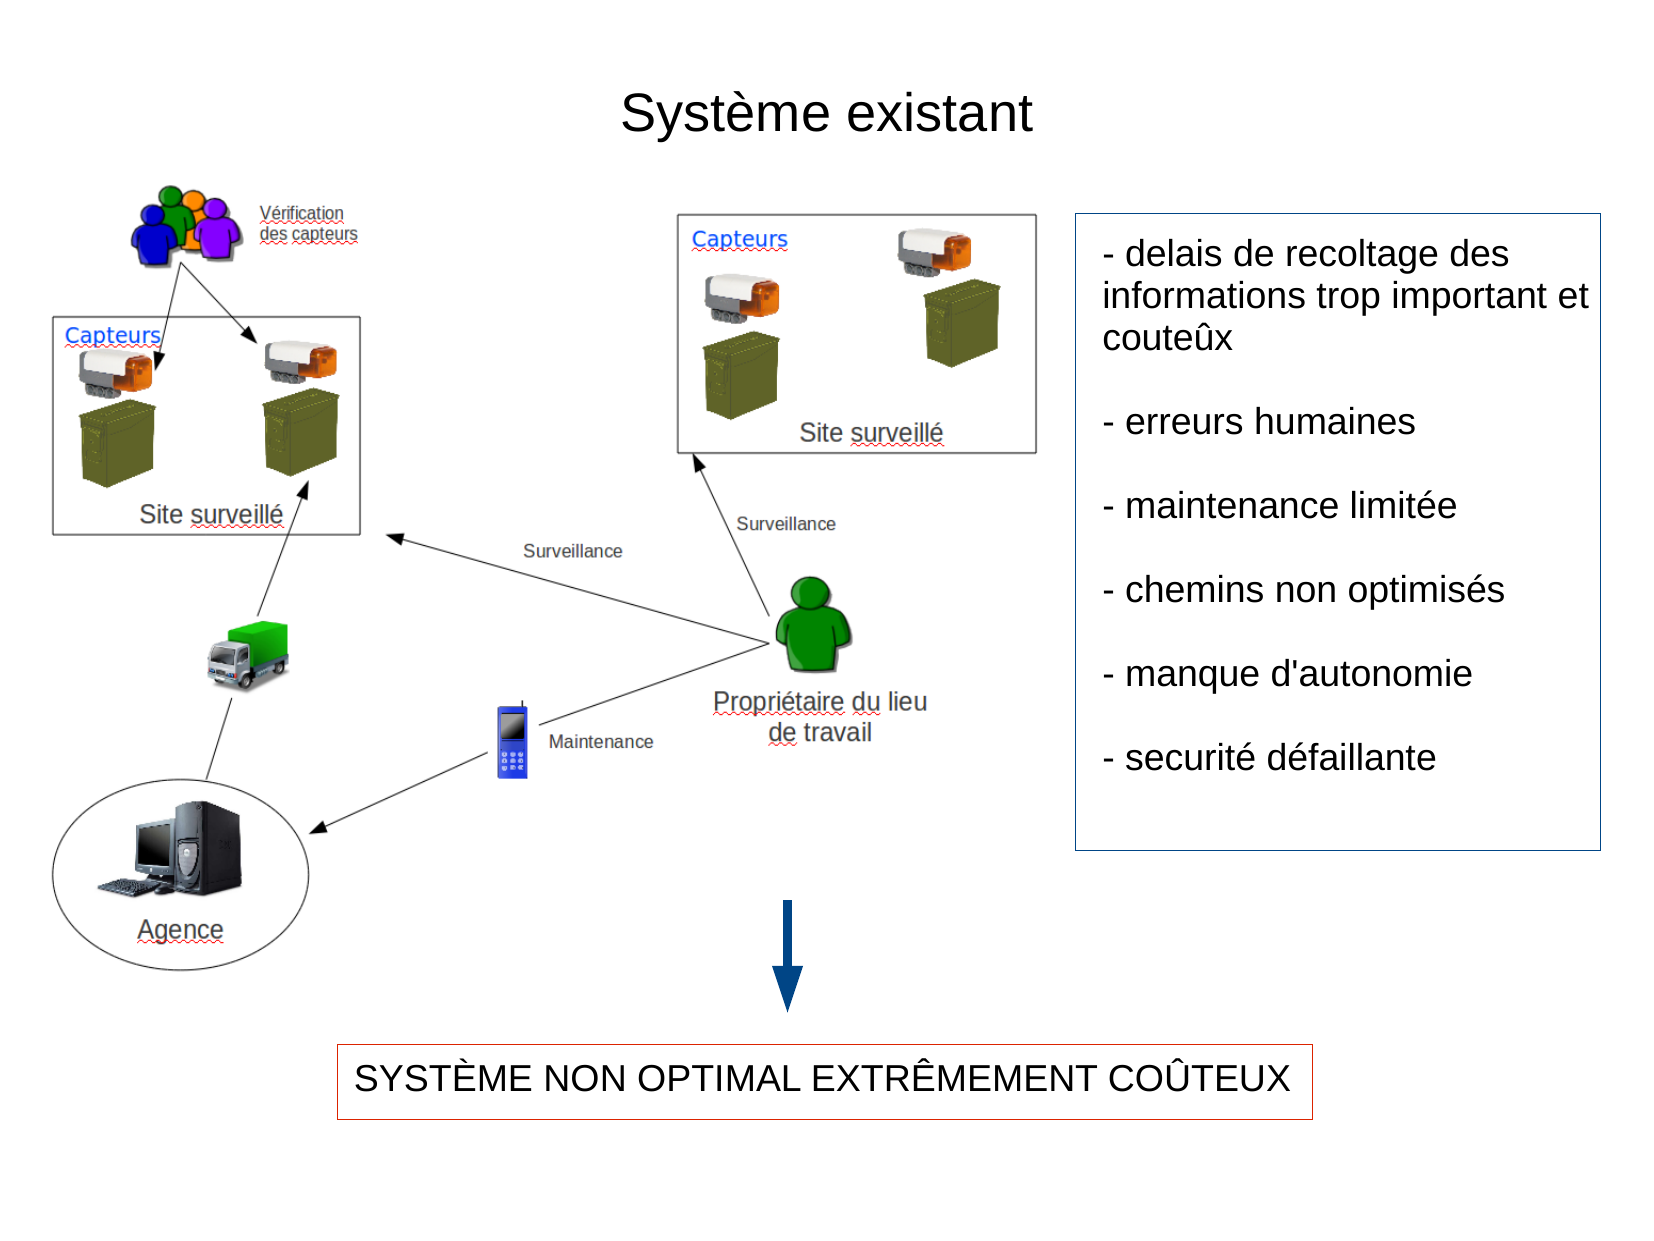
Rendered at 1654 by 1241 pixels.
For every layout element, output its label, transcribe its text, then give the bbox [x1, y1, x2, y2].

picture [38, 182, 1051, 976]
text_box Système existant [601, 75, 1052, 151]
text_box - delais de recoltage des informations trop important et couteûx - erreurs humaines - maintenance limitée - chemins non optimisés - manque d'autonomie - securité défaillante [1087, 225, 1600, 850]
text_box SYSTÈME NON OPTIMAL EXTRÊMEMENT COÛTEUX [339, 1050, 1312, 1107]
text_box - delais de recoltage des informations trop important et couteûx - erreurs humaines - maintenance limitée - chemins non optimisés - manque d'autonomie - securité défaillante [1087, 225, 1613, 997]
